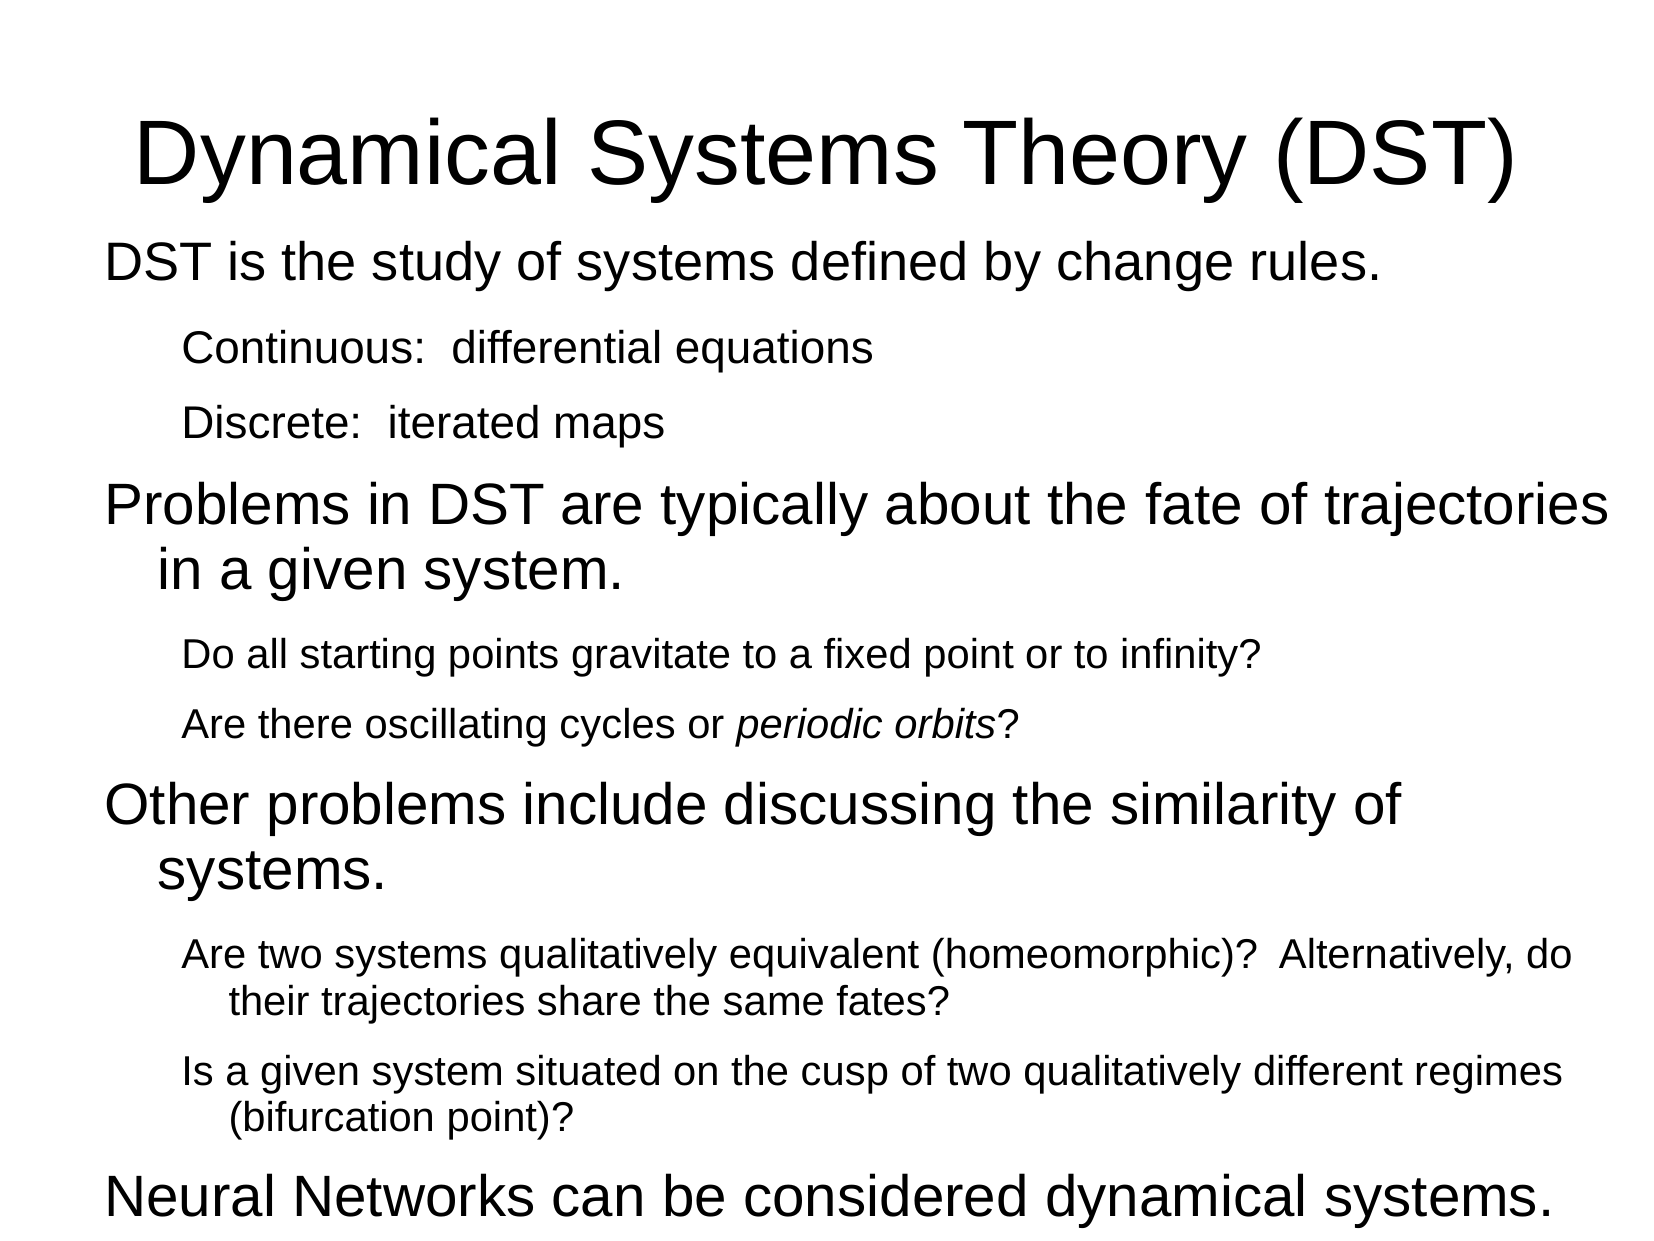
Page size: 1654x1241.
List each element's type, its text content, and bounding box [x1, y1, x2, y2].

list DST is the study of systems defined by change rules. Continuous: differential equations Discrete: iterated maps Problems in DST are typically about the fate of trajectories in a given system. Do all starting points gravitate to a fixed point or to infinity? Are there oscillating cycles or periodic orbits? Other problems include discussing the similarity of systems. Are two systems qualitatively equivalent (homeomorphic)? Alternatively, do their trajectories share the same fates? Is a given system situated on the cusp of two qualitatively different regimes (bifurcation point)? Neural Networks can be considered dynamical systems. [86, 231, 1613, 1230]
title Dynamical Systems Theory (DST) [82, 49, 1571, 257]
